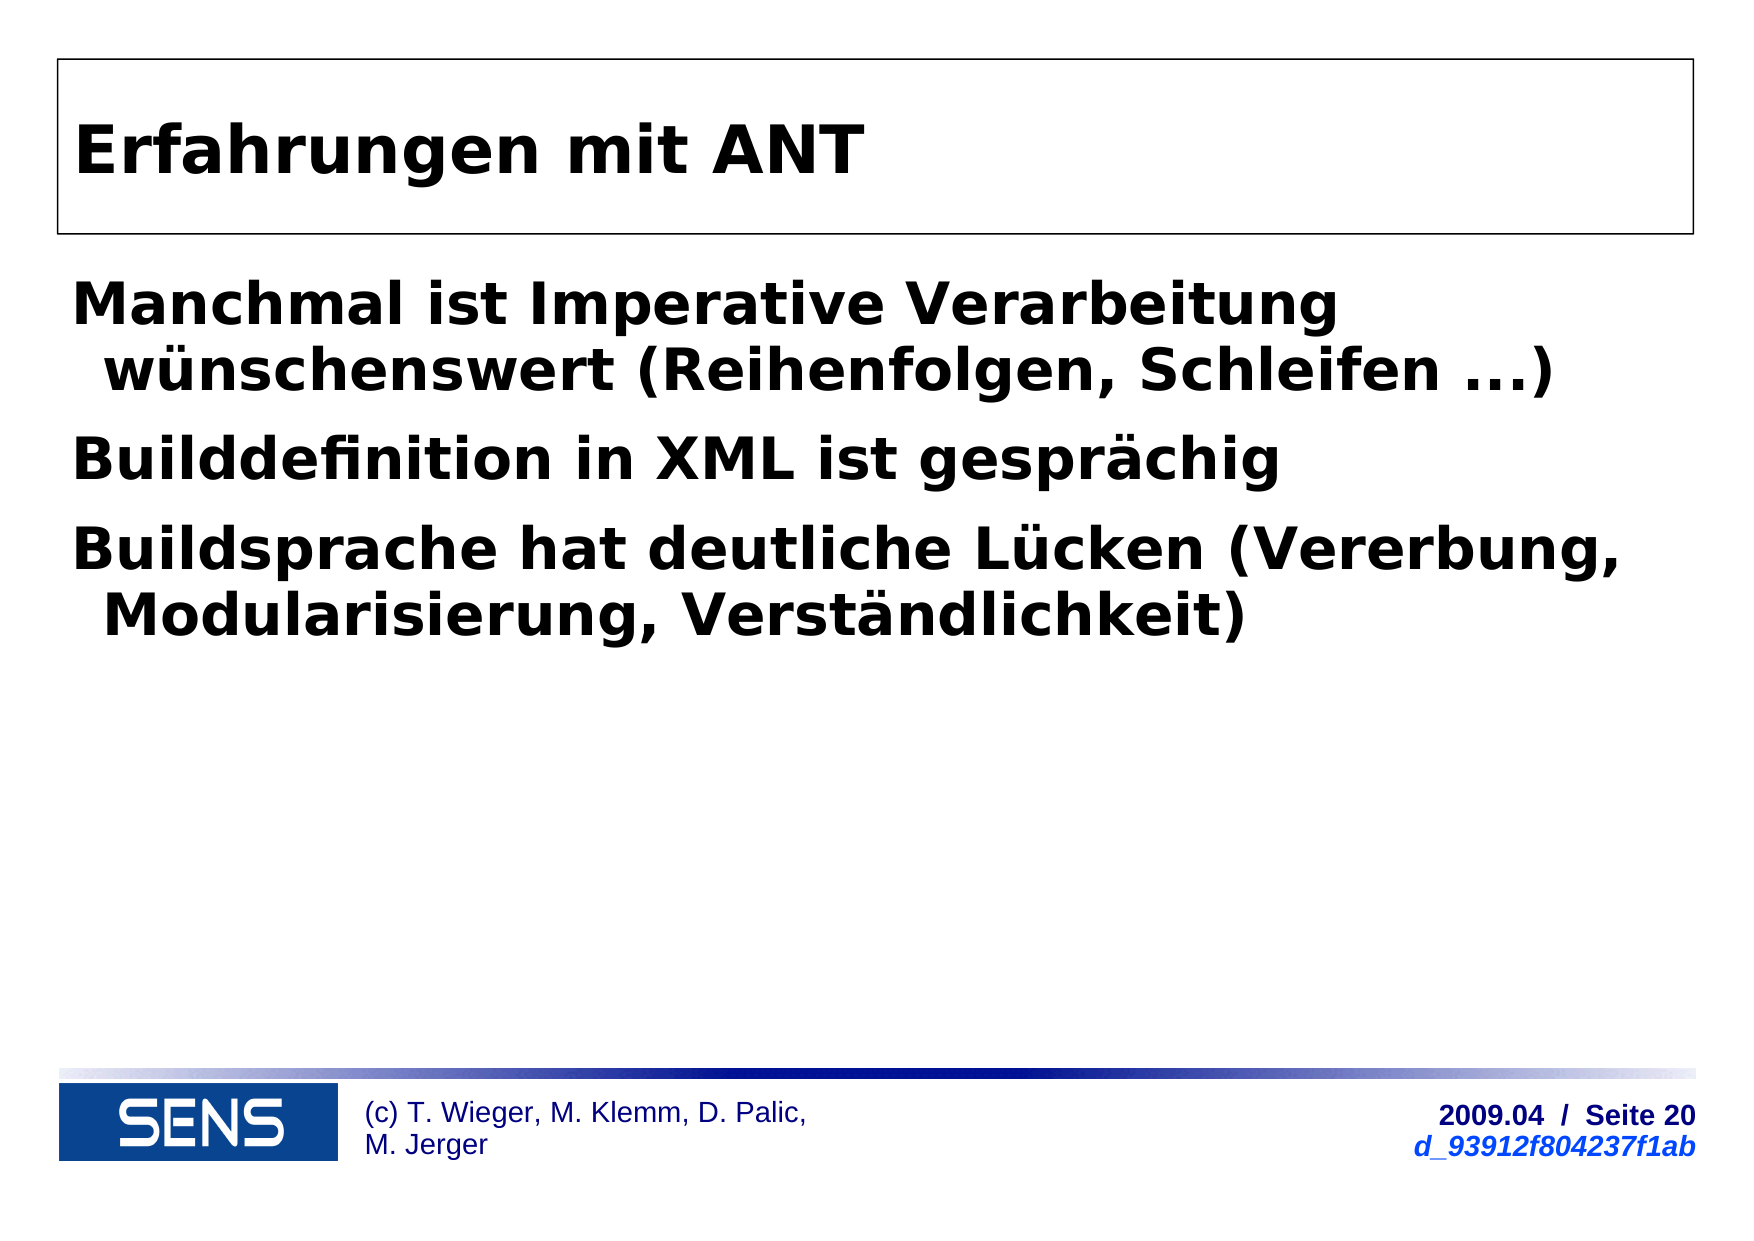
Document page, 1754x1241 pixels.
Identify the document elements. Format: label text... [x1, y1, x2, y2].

picture [59, 1068, 1696, 1079]
title Erfahrungen mit ANT [73, 61, 1693, 241]
list Manchmal ist Imperative Verarbeitung wünschenswert (Reihenfolgen, Schleifen ...) Builddefinition in XML ist gesprächig Buildsprache hat deutliche Lücken (Vererbung, Modularisierung, Verständlichkeit) [71, 272, 1693, 1038]
picture [59, 1083, 338, 1161]
